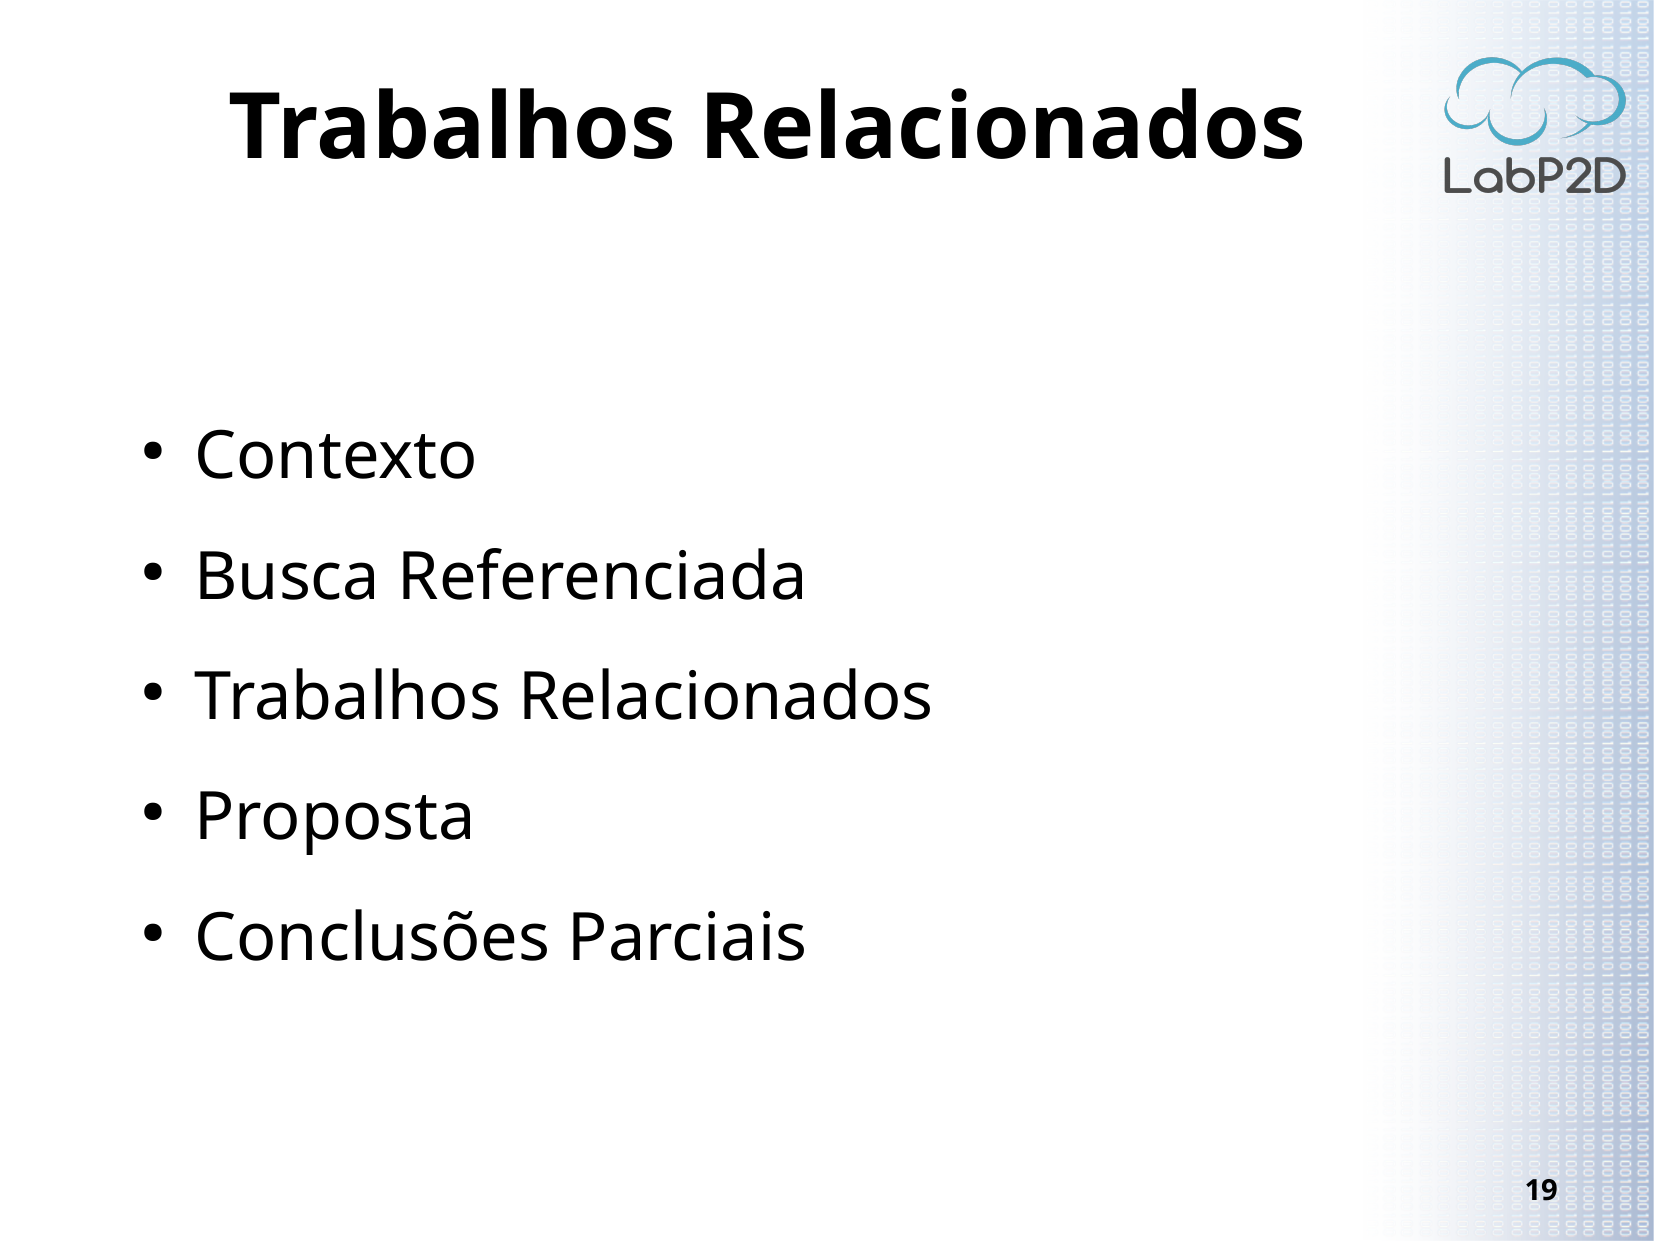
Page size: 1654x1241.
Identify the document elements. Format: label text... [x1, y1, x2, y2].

list Contexto Busca Referenciada Trabalhos Relacionados Proposta Conclusões Parciais [123, 271, 1406, 1116]
title Trabalhos Relacionados [82, 19, 1453, 227]
picture [1360, 1, 1654, 1240]
